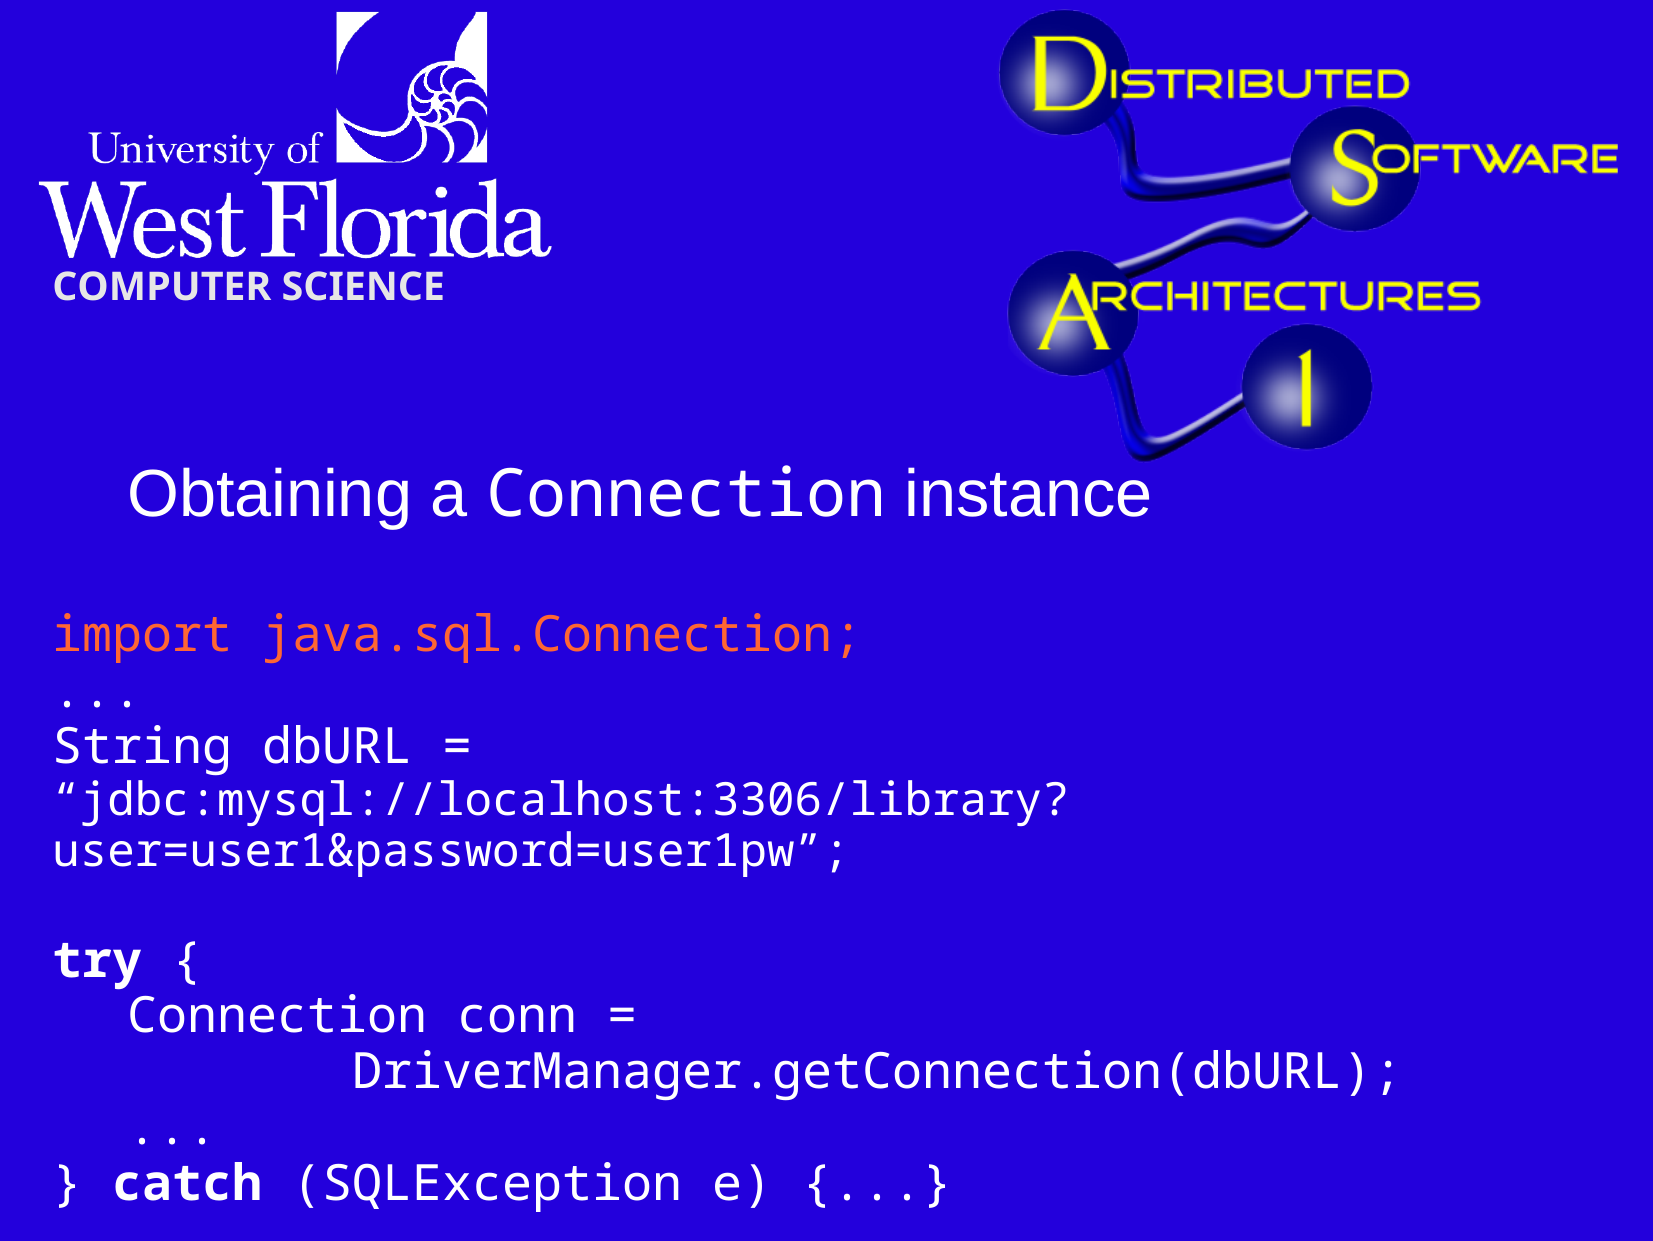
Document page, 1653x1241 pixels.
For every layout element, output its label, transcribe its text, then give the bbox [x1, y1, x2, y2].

picture [37, 0, 559, 262]
text_box import java.sql.Connection; ... String dbURL = “jdbc:mysql://localhost:3306/library?user=user1&password=user1pw”; try { Connection conn = DriverManager.getConnection(dbURL); ... } catch (SQLException e) {...} [37, 600, 1501, 1241]
text_box Obtaining a Connection instance [112, 450, 1538, 801]
picture [910, 0, 1653, 506]
text_box COMPUTER SCIENCE [37, 262, 563, 316]
